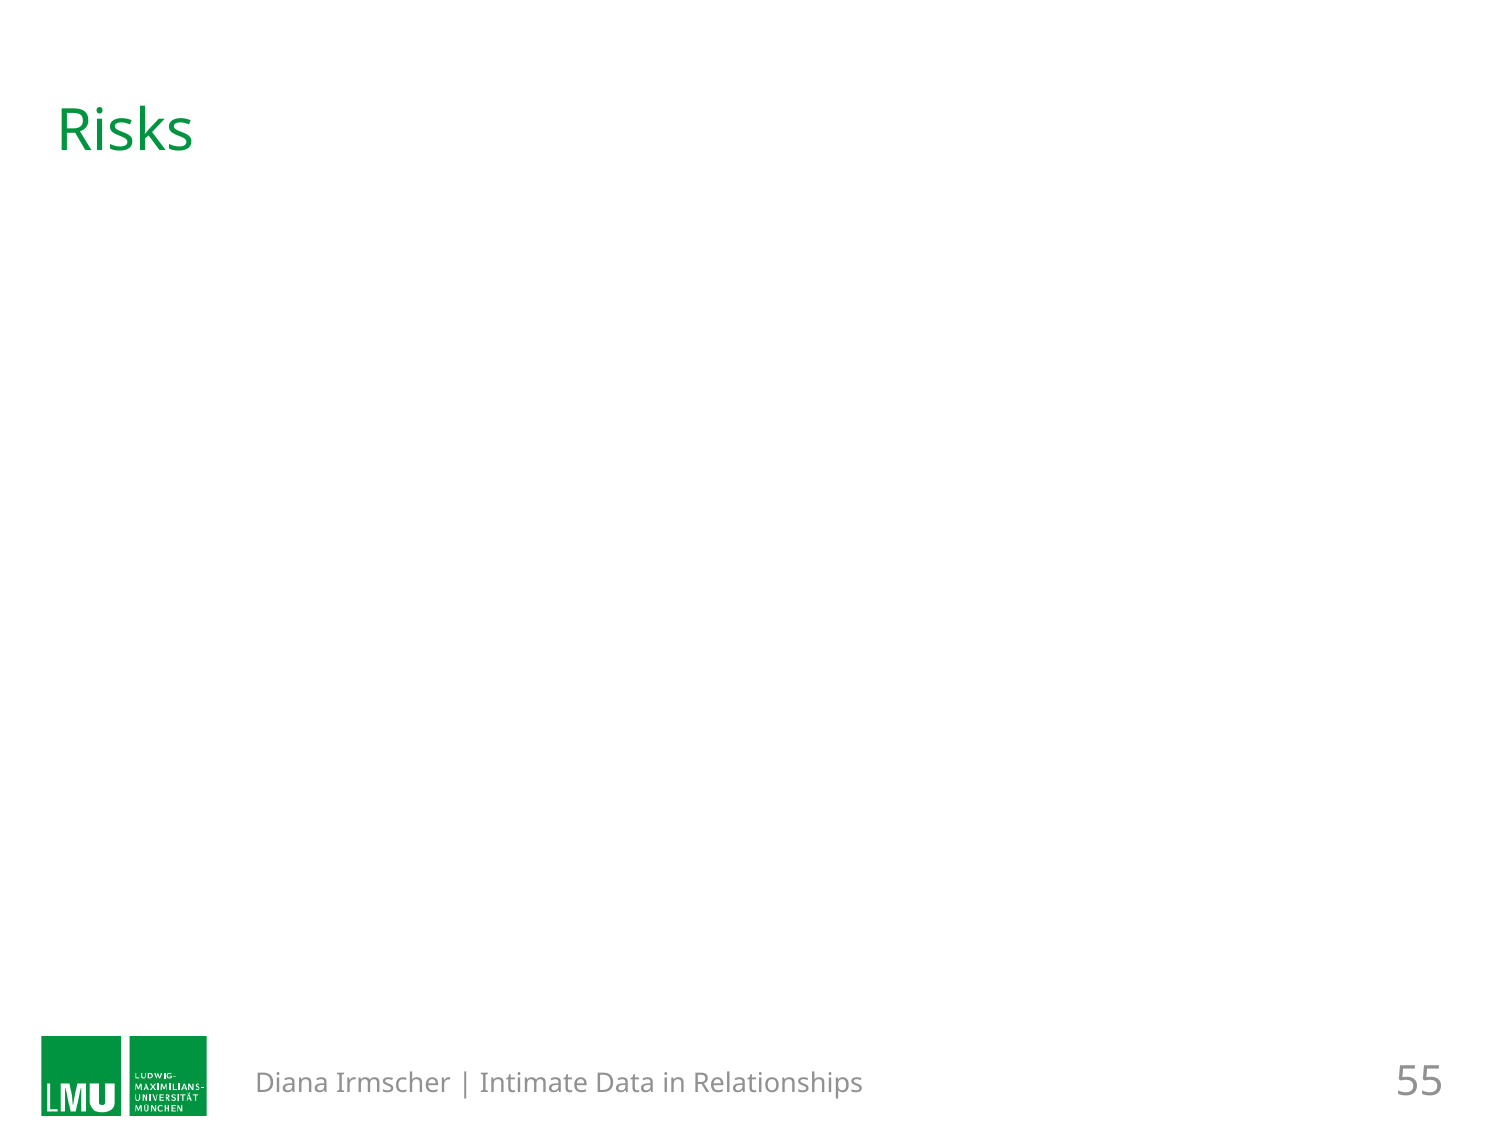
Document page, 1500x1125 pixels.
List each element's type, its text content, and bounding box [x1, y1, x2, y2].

title Risks [41, 37, 1459, 217]
footer Diana Irmscher | Intimate Data in Relationships [240, 1046, 963, 1117]
slide_number <number> [1014, 1046, 1459, 1117]
